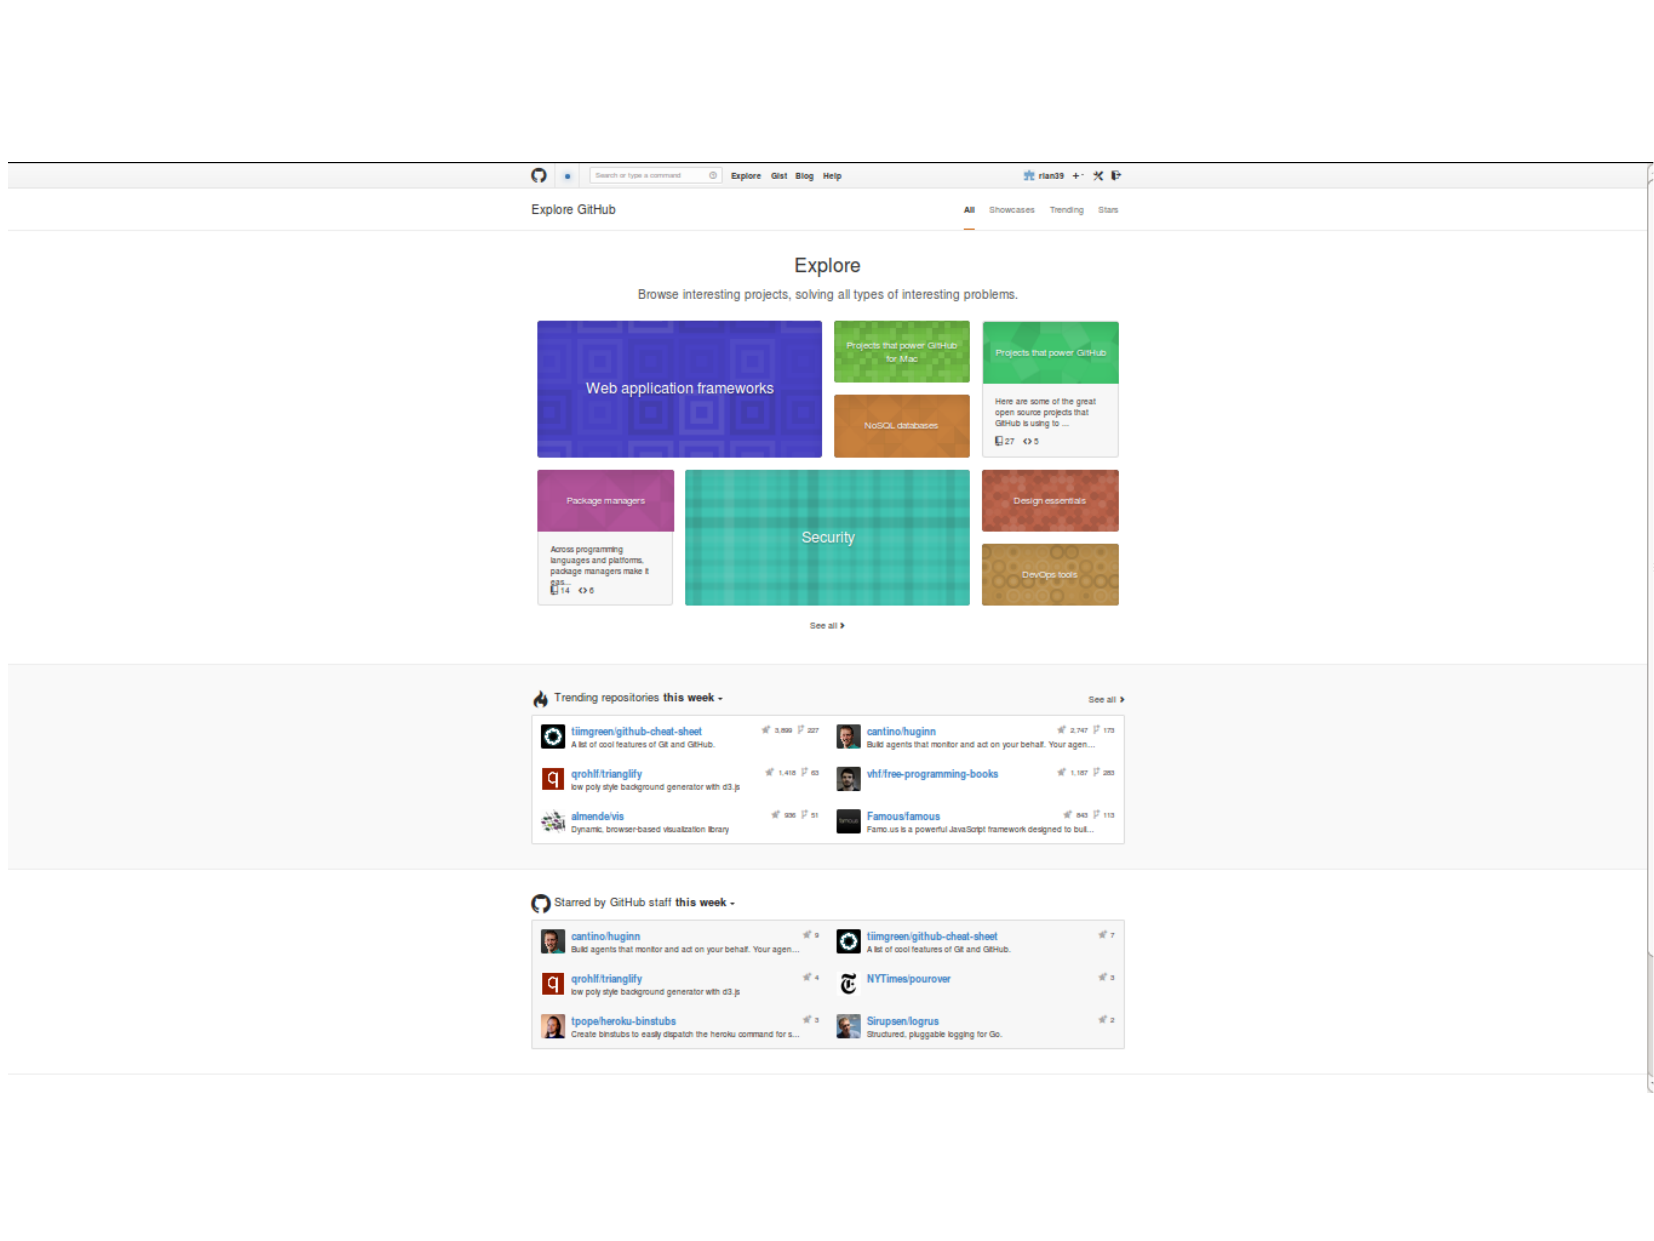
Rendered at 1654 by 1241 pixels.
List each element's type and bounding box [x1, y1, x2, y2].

picture [8, 162, 1654, 1093]
